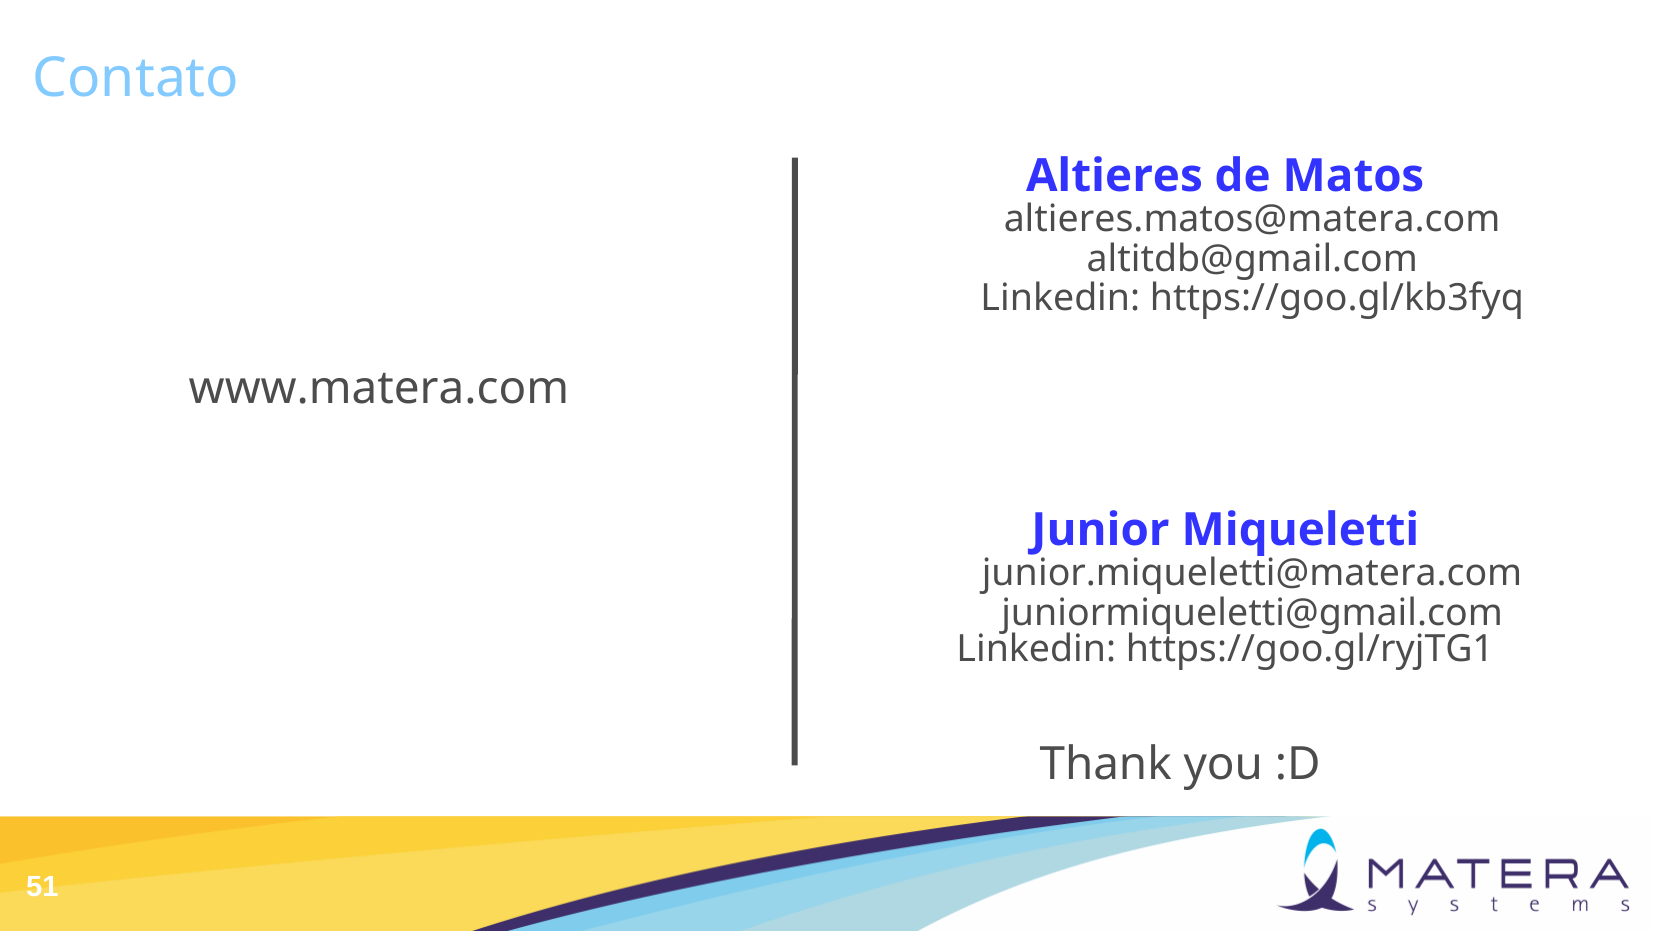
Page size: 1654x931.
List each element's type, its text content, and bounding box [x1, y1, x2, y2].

title Contato [32, 25, 1628, 139]
text_box www.matera.com [82, 357, 676, 533]
text_box Altieres de Matos altieres.matos@matera.com altitdb@gmail.com Linkedin: https://goo.gl/kb3fyq [826, 149, 1625, 392]
text_box Thank you :D [883, 738, 1477, 914]
text_box Junior Miqueletti junior.miqueletti@matera.com juniormiqueletti@gmail.com Linkedin: https://goo.gl/ryjTG1 [826, 503, 1625, 703]
picture [0, 816, 1652, 931]
